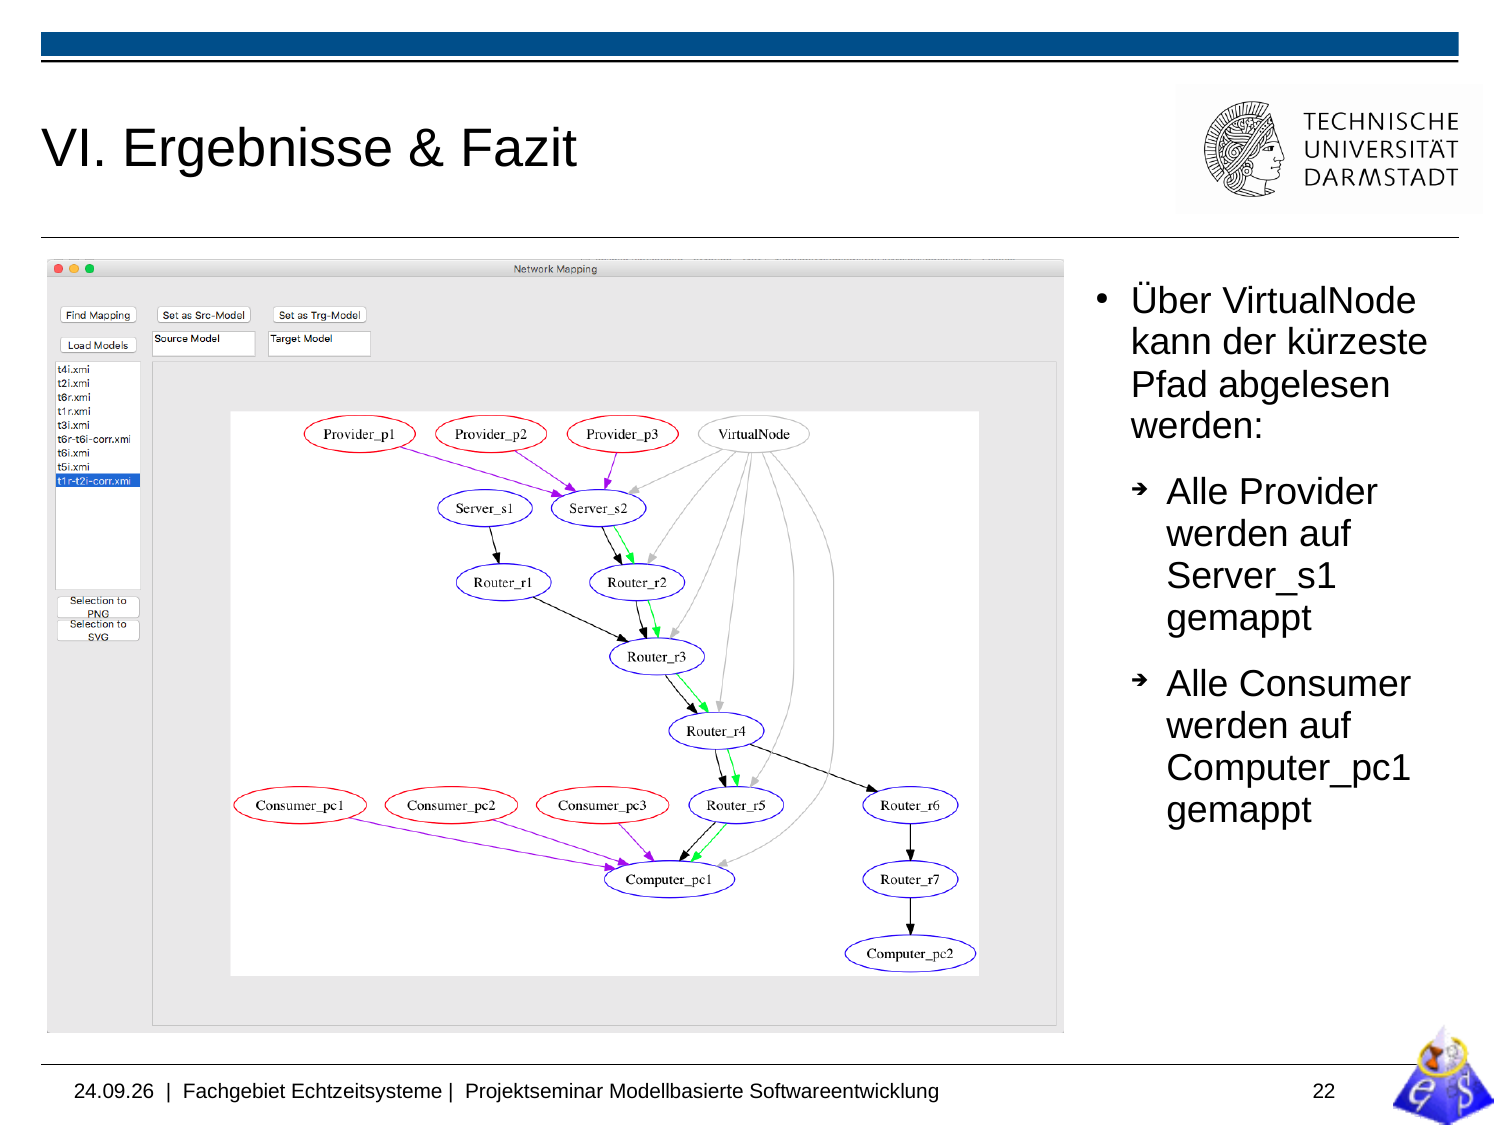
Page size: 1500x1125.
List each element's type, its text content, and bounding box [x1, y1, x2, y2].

text_box Über VirtualNode kann der kürzeste Pfad abgelesen werden: Alle Provider werden auf Server_s1 gemappt Alle Consumer werden auf Computer_pc1 gemappt [1080, 271, 1477, 910]
picture [1193, 84, 1483, 214]
title VI. Ergebnisse & Fazit [41, 62, 1193, 233]
picture [1393, 1023, 1494, 1125]
picture [47, 259, 1064, 1033]
